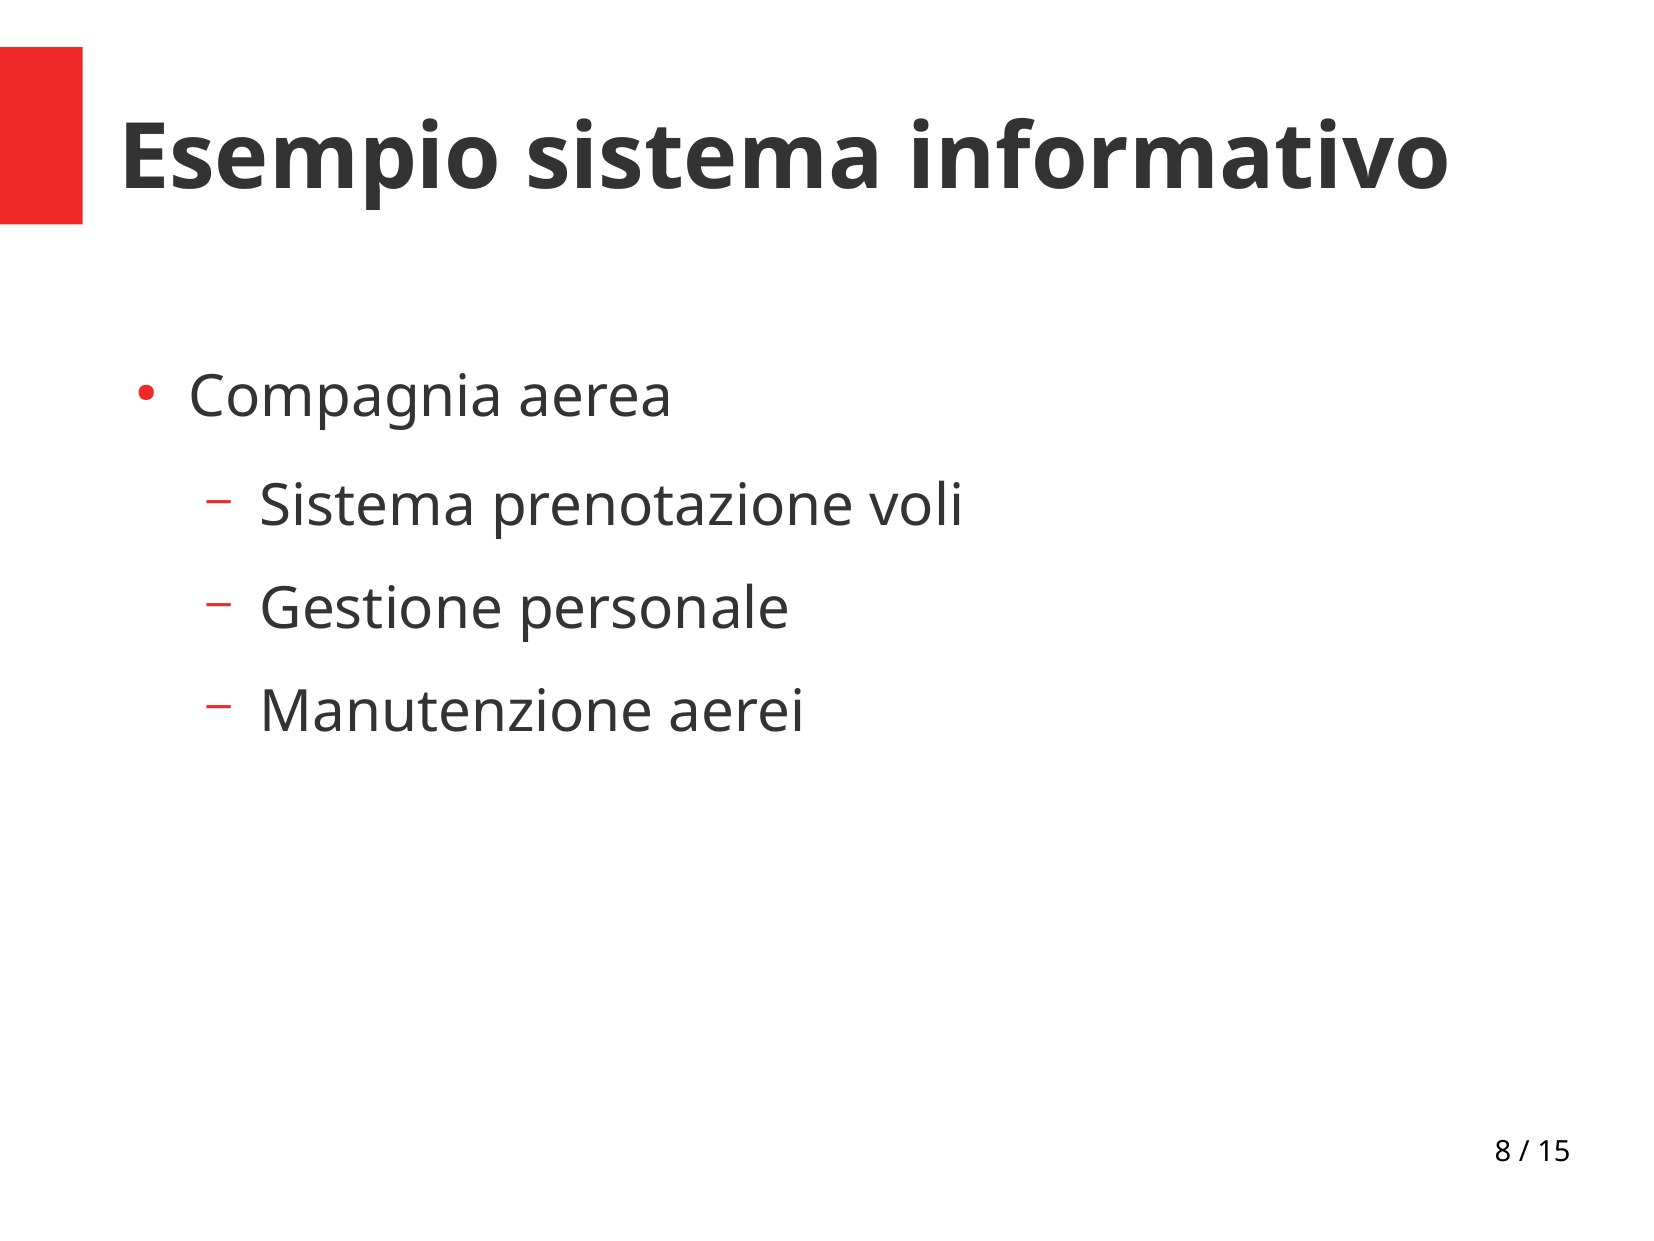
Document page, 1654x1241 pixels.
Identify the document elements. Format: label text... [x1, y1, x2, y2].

title Esempio sistema informativo [118, 45, 1571, 260]
list Compagnia aerea Sistema prenotazione voli Gestione personale Manutenzione aerei [118, 354, 1536, 1074]
